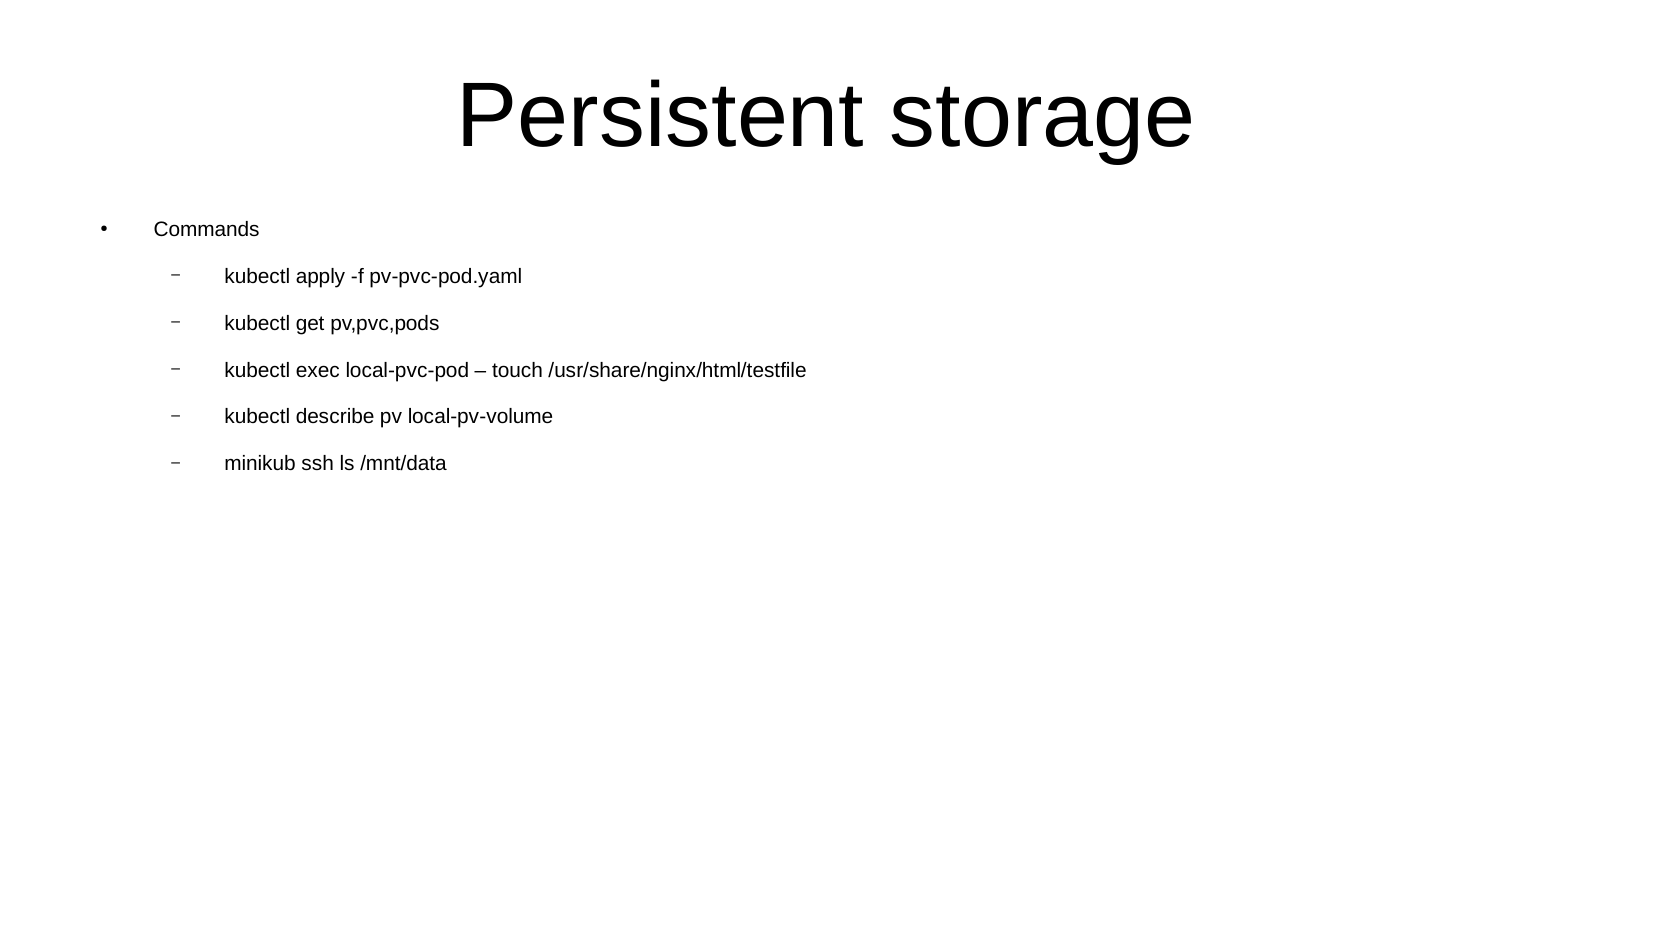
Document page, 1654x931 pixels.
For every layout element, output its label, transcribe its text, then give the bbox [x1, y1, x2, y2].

list Commands kubectl apply -f pv-pvc-pod.yaml kubectl get pv,pvc,pods kubectl exec local-pvc-pod – touch /usr/share/nginx/html/testfile kubectl describe pv local-pv-volume minikub ssh ls /mnt/data [82, 217, 1613, 863]
title Persistent storage [82, 37, 1571, 193]
